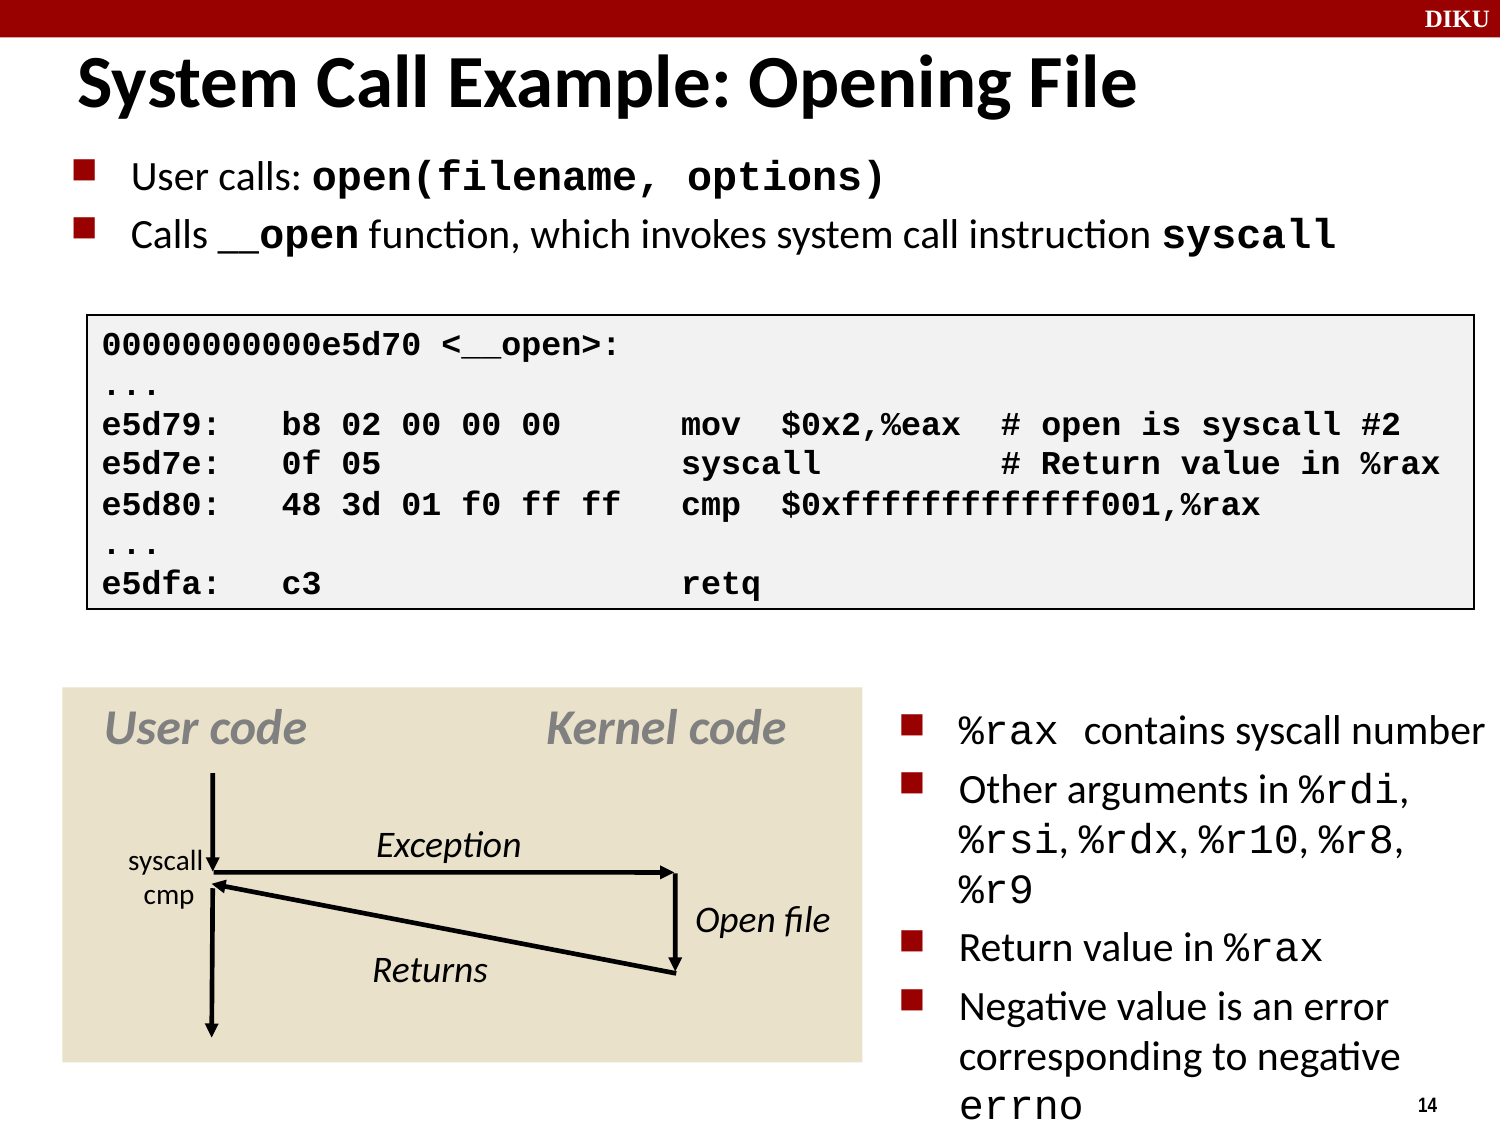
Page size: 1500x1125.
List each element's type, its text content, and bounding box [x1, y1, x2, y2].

text_box User code [89, 687, 323, 763]
list User calls: open(filename, options) Calls __open function, which invokes system call instruction syscall [59, 141, 1438, 313]
title System Call Example: Opening File [62, 31, 1475, 125]
text_box 00000000000e5d70 <__open>: ... e5d79: b8 02 00 00 00 mov $0x2,%eax # open is syscall #2 e5d7e: 0f 05 syscall # Return value in %rax e5d80: 48 3d 01 f0 ff ff cmp $0xfffffffffffff001,%rax ... e5dfa: c3 retq [86, 314, 1475, 609]
text_box syscall [113, 834, 219, 885]
text_box Exception [361, 812, 537, 873]
text_box Open file [680, 887, 881, 948]
text_box Kernel code [531, 687, 802, 763]
text_box %rax contains syscall number Other arguments in %rdi, %rsi, %rdx, %r10, %r8, %r9 Return value in %rax Negative value is an error corresponding to negative errno [887, 695, 1500, 1113]
text_box cmp [128, 868, 210, 918]
text_box [62, 687, 863, 1063]
text_box Returns [357, 938, 503, 998]
